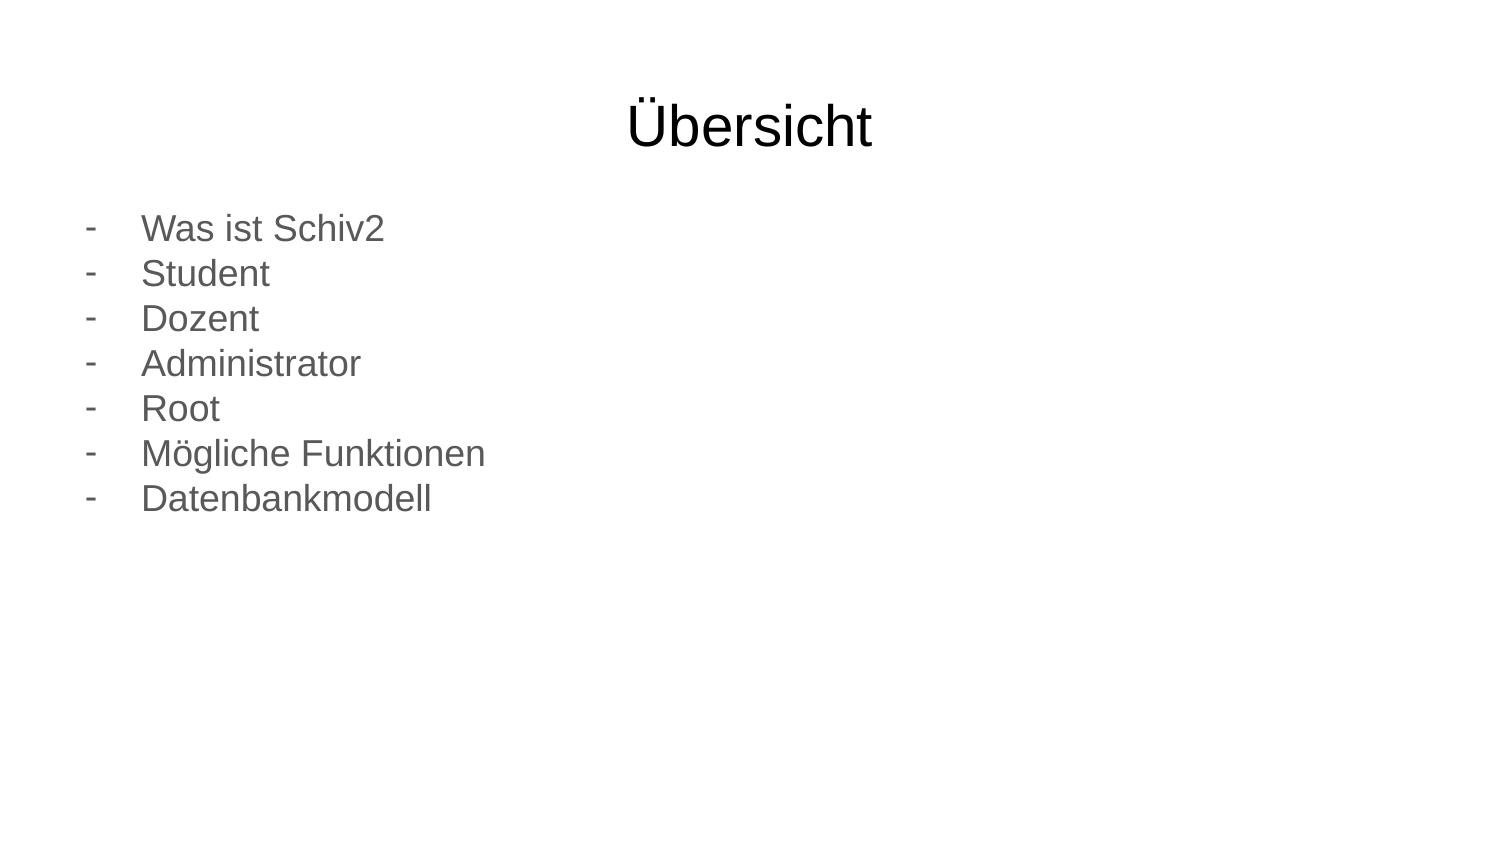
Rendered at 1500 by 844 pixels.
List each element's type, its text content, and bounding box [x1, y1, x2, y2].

title Übersicht [51, 72, 1449, 167]
list Was ist Schiv2 Student Dozent Administrator Root Mögliche Funktionen Datenbankmodell [51, 189, 1449, 750]
